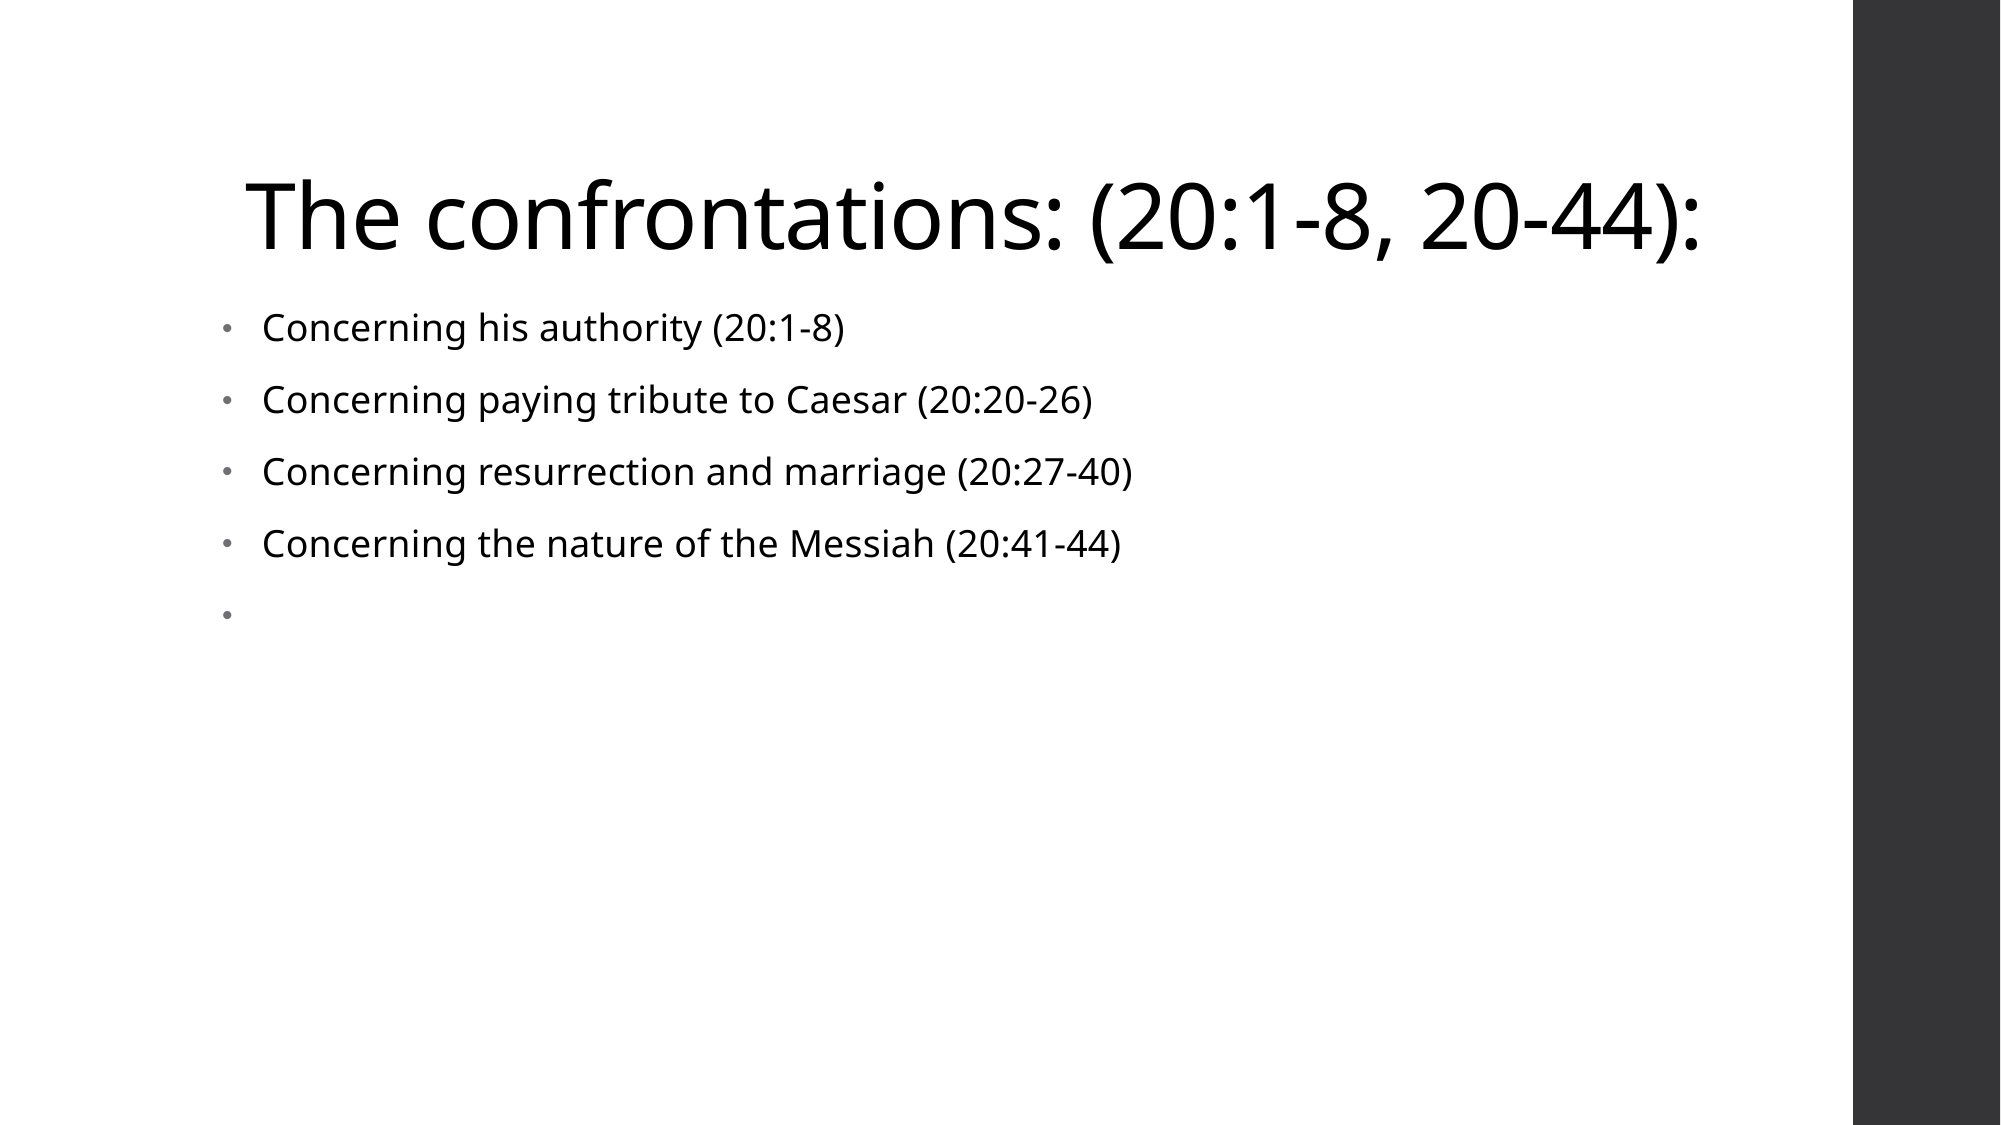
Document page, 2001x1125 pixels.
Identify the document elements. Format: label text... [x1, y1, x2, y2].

title The confrontations: (20:1-8, 20-44): [206, 60, 1797, 278]
list Concerning his authority (20:1-8) Concerning paying tribute to Caesar (20:20-26) Concerning resurrection and marriage (20:27-40) Concerning the nature of the Messiah (20:41-44) [206, 299, 1617, 1014]
